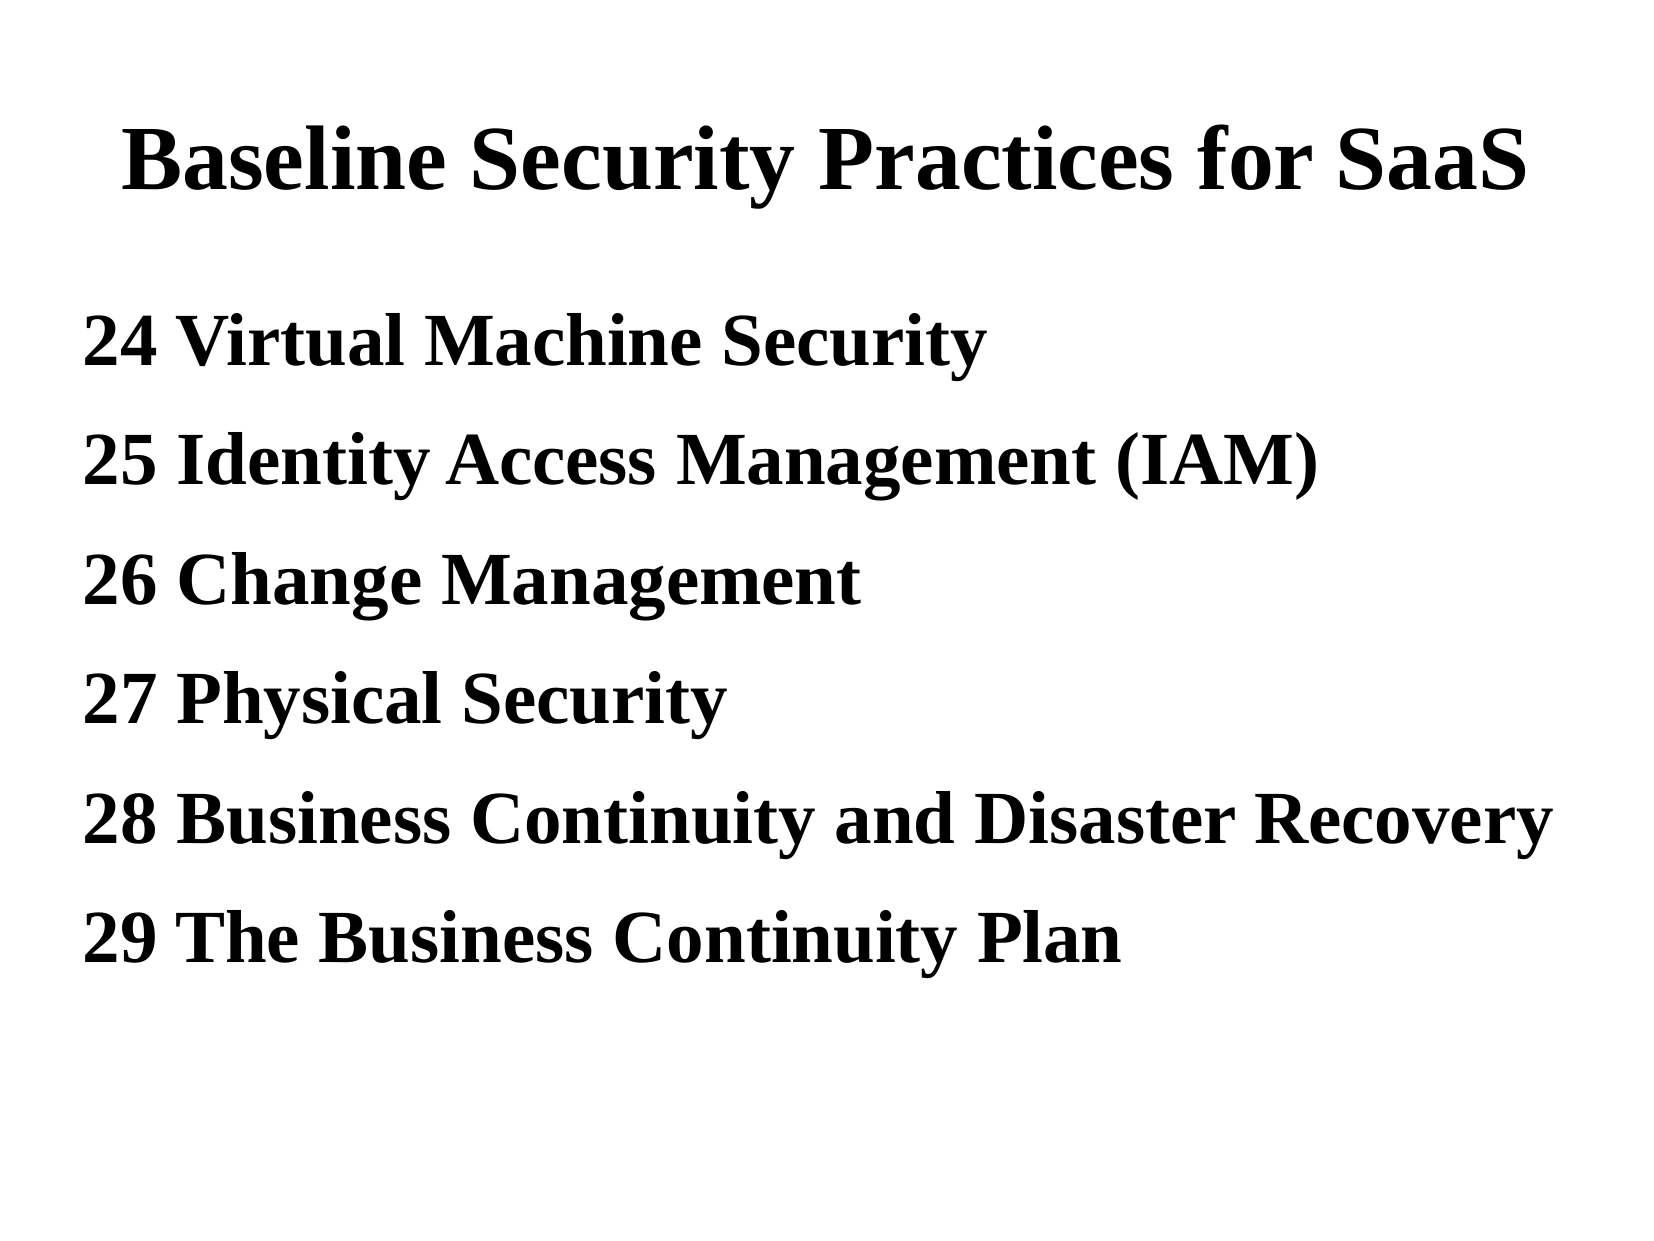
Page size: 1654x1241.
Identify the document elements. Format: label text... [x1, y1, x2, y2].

list 24 Virtual Machine Security 25 Identity Access Management (IAM) 26 Change Management 27 Physical Security 28 Business Continuity and Disaster Recovery 29 The Business Continuity Plan [82, 290, 1571, 1010]
title Baseline Security Practices for SaaS [82, 49, 1571, 257]
